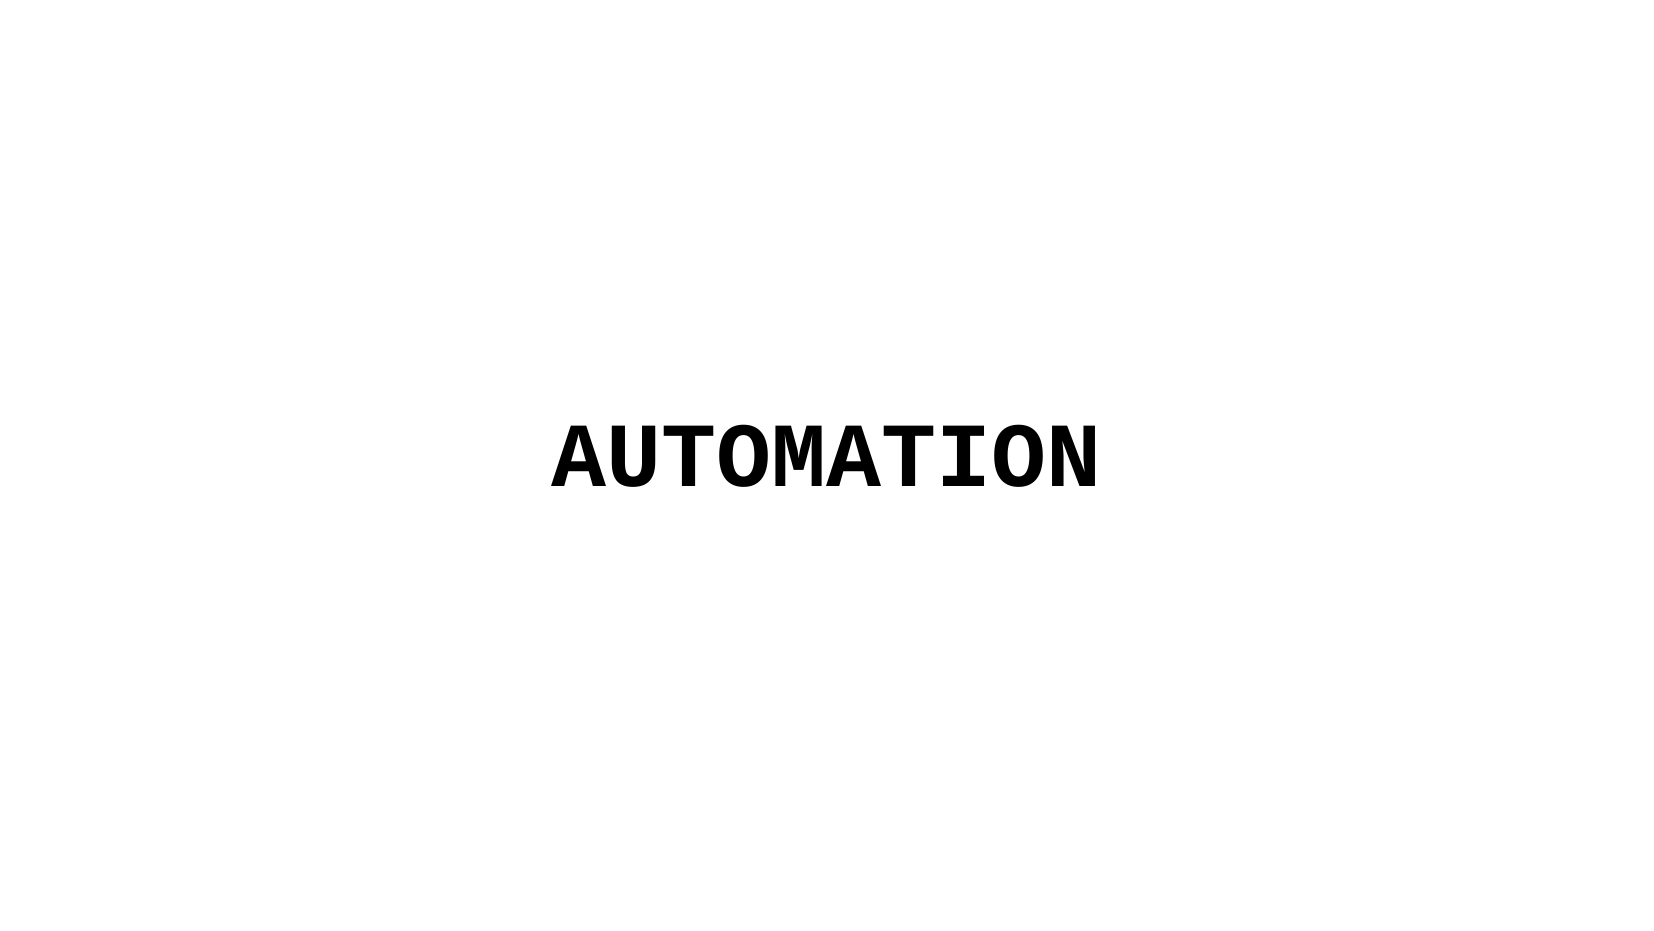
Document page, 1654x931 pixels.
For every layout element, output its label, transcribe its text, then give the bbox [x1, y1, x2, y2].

subtitle AUTOMATION [82, 37, 1571, 886]
